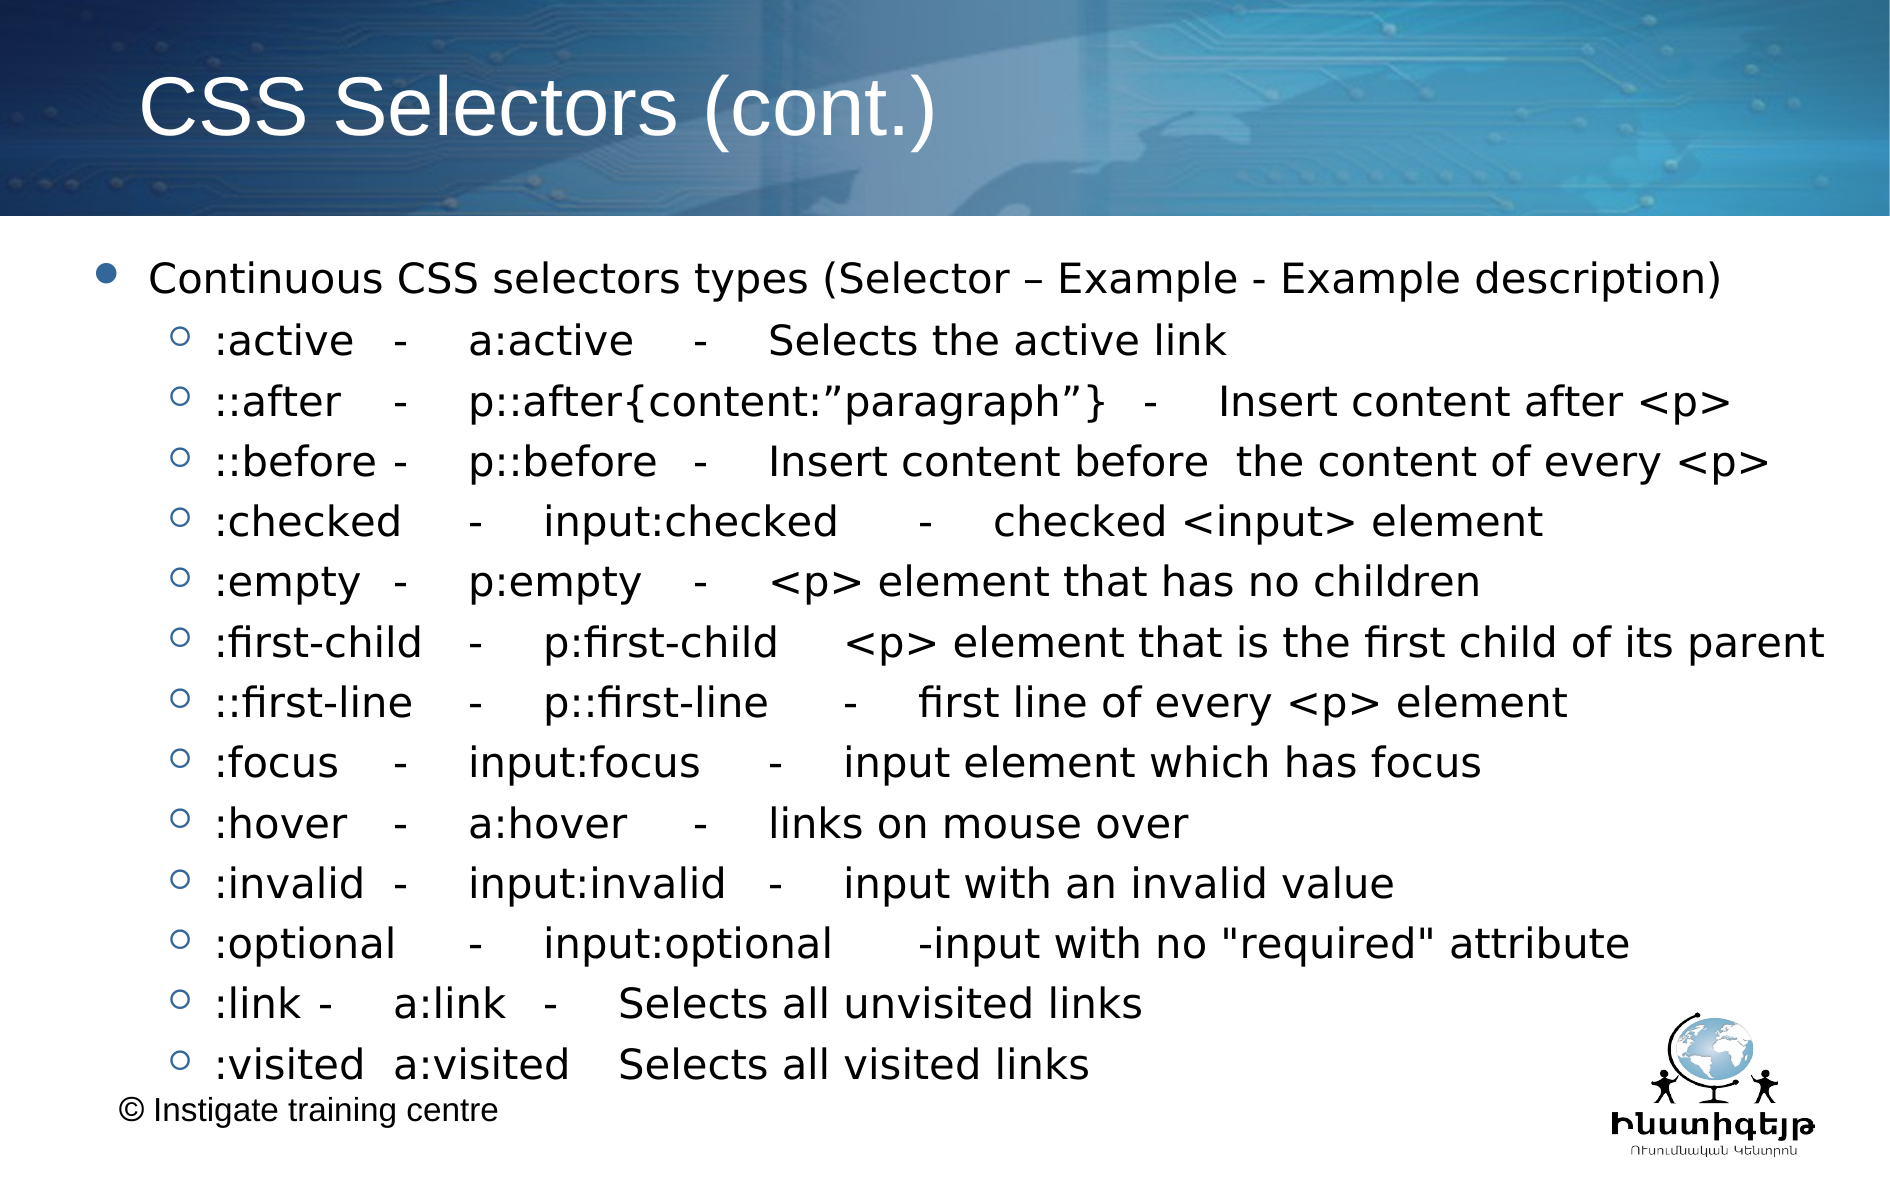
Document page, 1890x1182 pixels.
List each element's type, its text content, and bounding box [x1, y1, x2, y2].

picture [0, 0, 1890, 216]
list Continuous CSS selectors types (Selector – Example - Example description) :active - a:active - Selects the active link ::after - p::after{content:”paragraph”} - Insert content after <p> ::before - p::before - Insert content before the content of every <p> :checked - input:checked - checked <input> element :empty - p:empty - <p> element that has no children :first-child - p:first-child <p> element that is the first child of its parent ::first-line - p::first-line - first line of every <p> element :focus - input:focus - input element which has focus :hover - a:hover - links on mouse over :invalid - input:invalid - input with an invalid value :optional - input:optional -input with no "required" attribute :link - a:link - Selects all unvisited links :visited a:visited Selects all visited links [93, 258, 1838, 288]
picture [1612, 1021, 1815, 1157]
